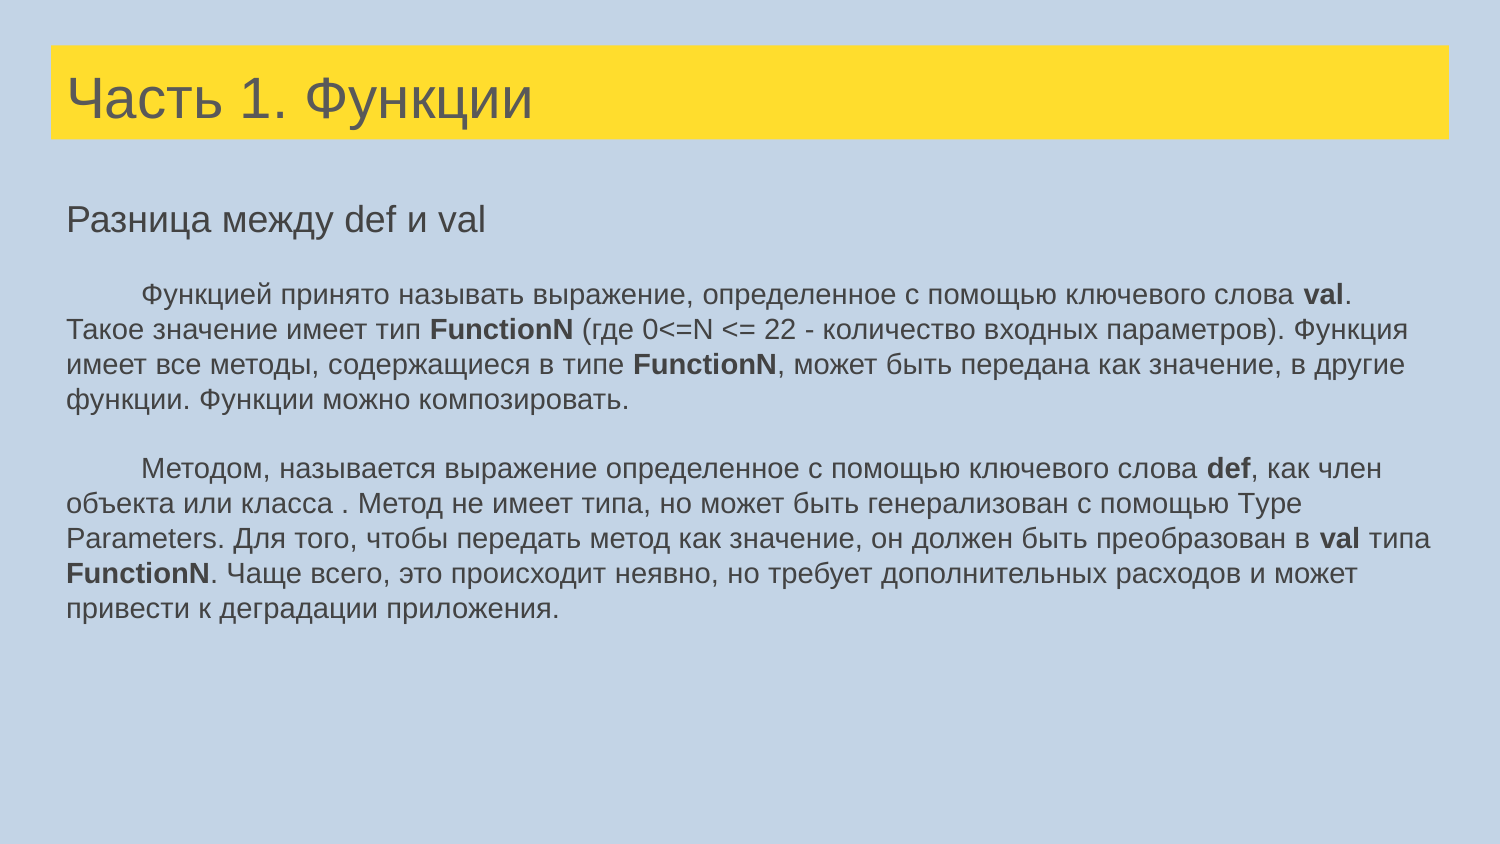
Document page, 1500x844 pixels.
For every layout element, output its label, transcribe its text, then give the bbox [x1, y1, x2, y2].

text_box Разница между def и val Функцией принято называть выражение, определенное с помощью ключевого слова val. Такое значение имеет тип FunctionN (где 0<=N <= 22 - количество входных параметров). Функция имеет все методы, содержащиеся в типе FunctionN, может быть передана как значение, в другие функции. Функции можно композировать. Методом, называется выражение определенное с помощью ключевого слова def, как член объекта или класса . Метод не имеет типа, но может быть генерализован с помощью Tуpe Parameters. Для того, чтобы передать метод как значение, он должен быть преобразован в val типа FunctionN. Чаще всего, это происходит неявно, но требует дополнительных расходов и может привести к деградации приложения. [51, 180, 1449, 562]
title Часть 1. Функции [51, 45, 1449, 140]
